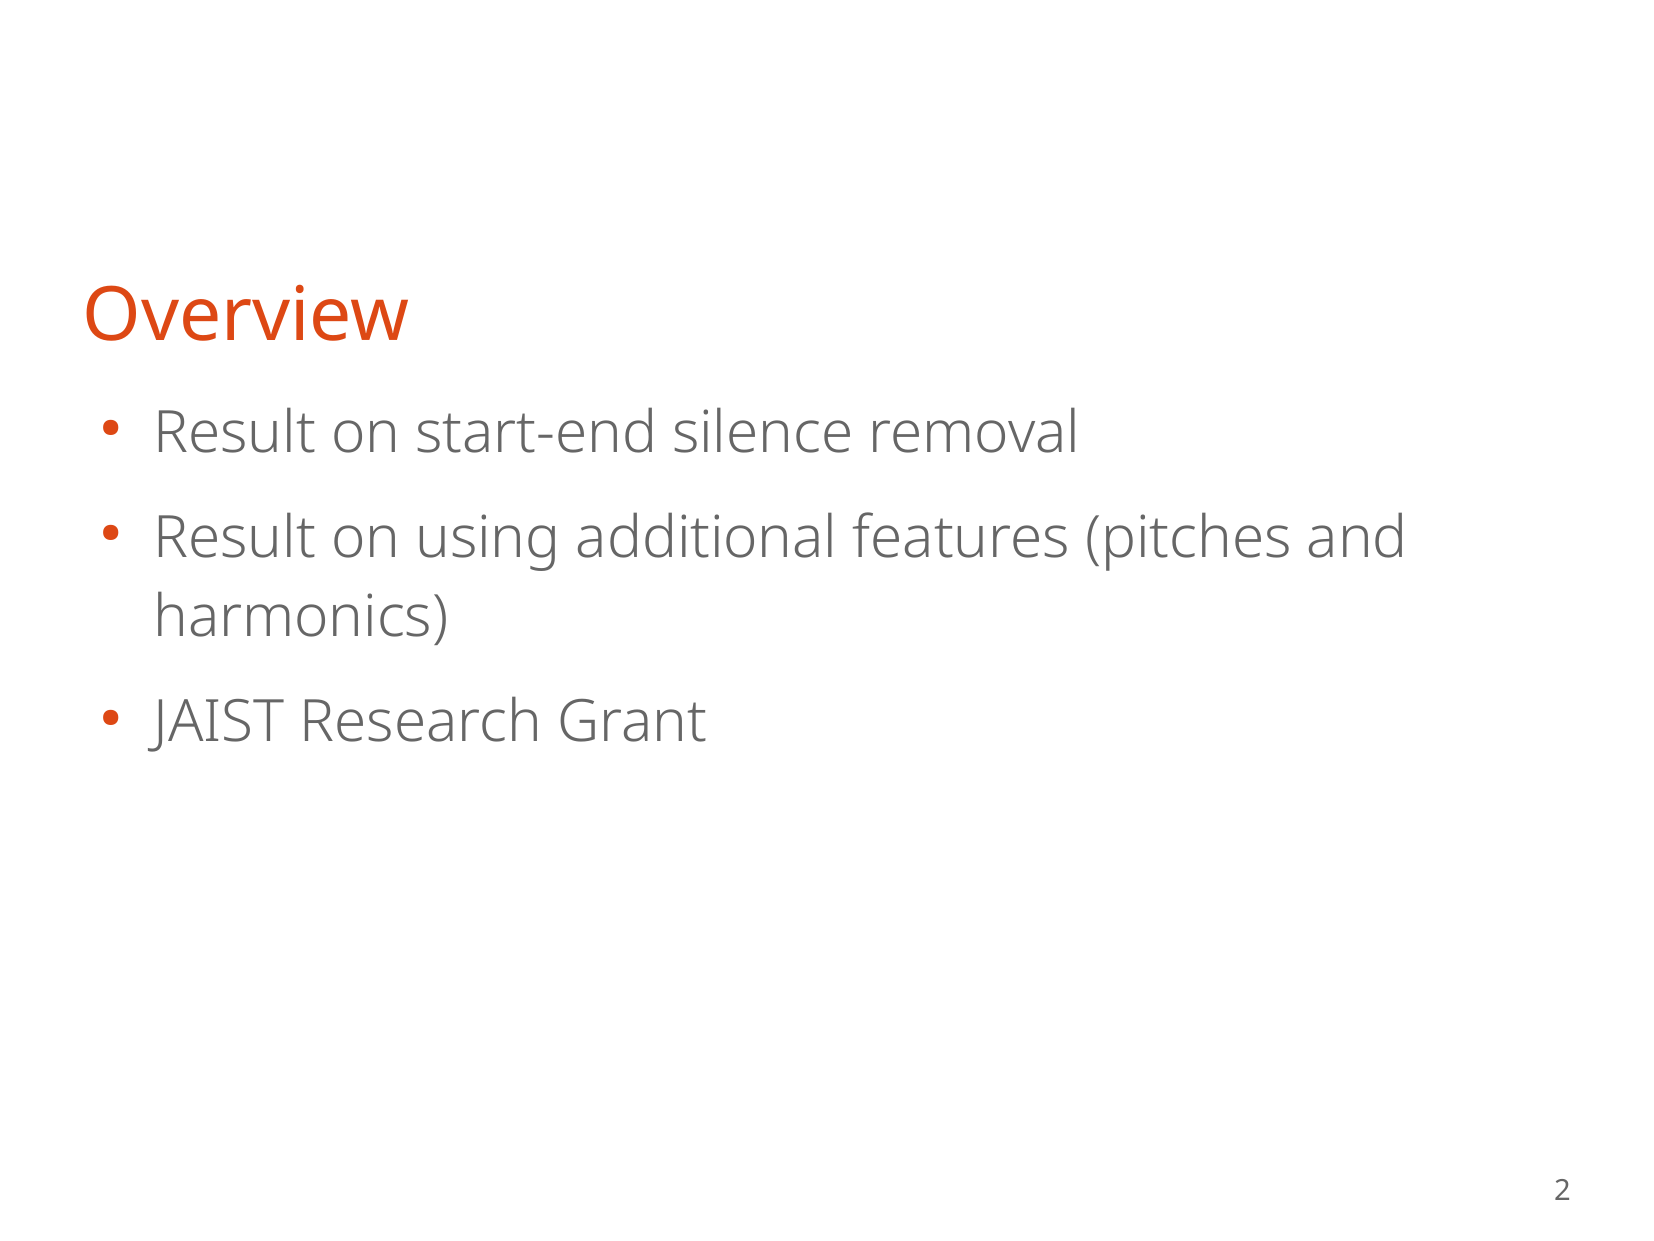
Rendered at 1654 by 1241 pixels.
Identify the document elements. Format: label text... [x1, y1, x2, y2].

list Result on start-end silence removal Result on using additional features (pitches and harmonics) JAIST Research Grant [82, 389, 1571, 1010]
title Overview [82, 248, 1571, 375]
